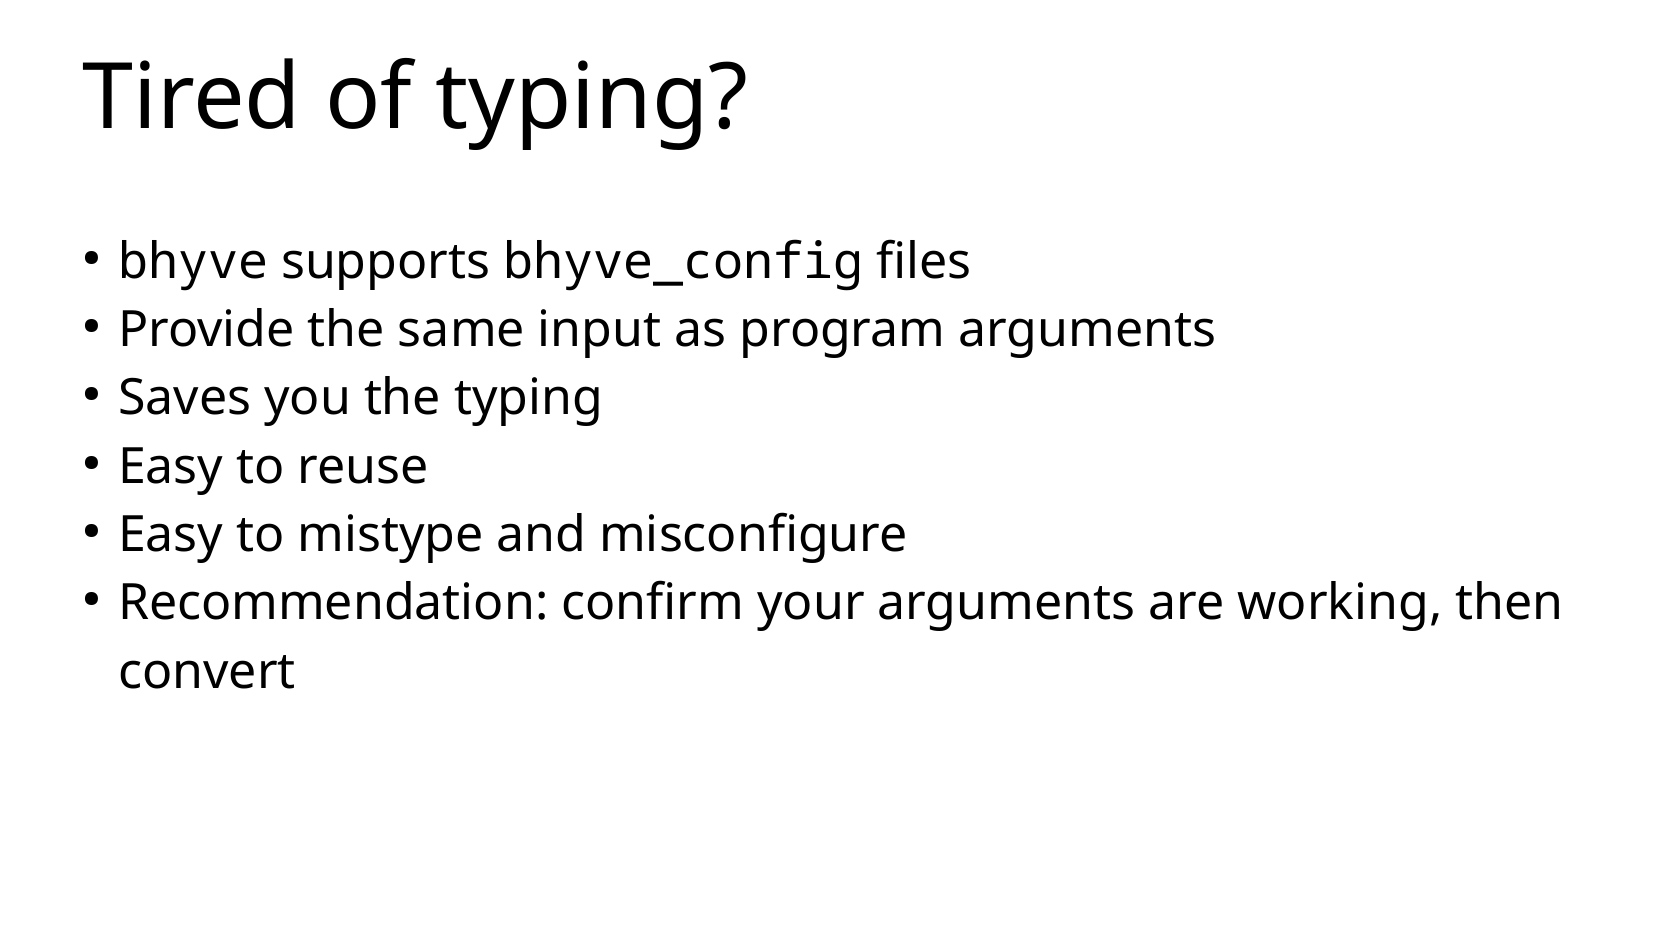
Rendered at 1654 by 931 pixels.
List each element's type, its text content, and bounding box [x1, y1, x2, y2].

title Tired of typing? [82, 37, 1571, 150]
list bhyve supports bhyve_config files Provide the same input as program arguments Saves you the typing Easy to reuse Easy to mistype and misconfigure Recommendation: confirm your arguments are working, then convert [82, 224, 1571, 825]
